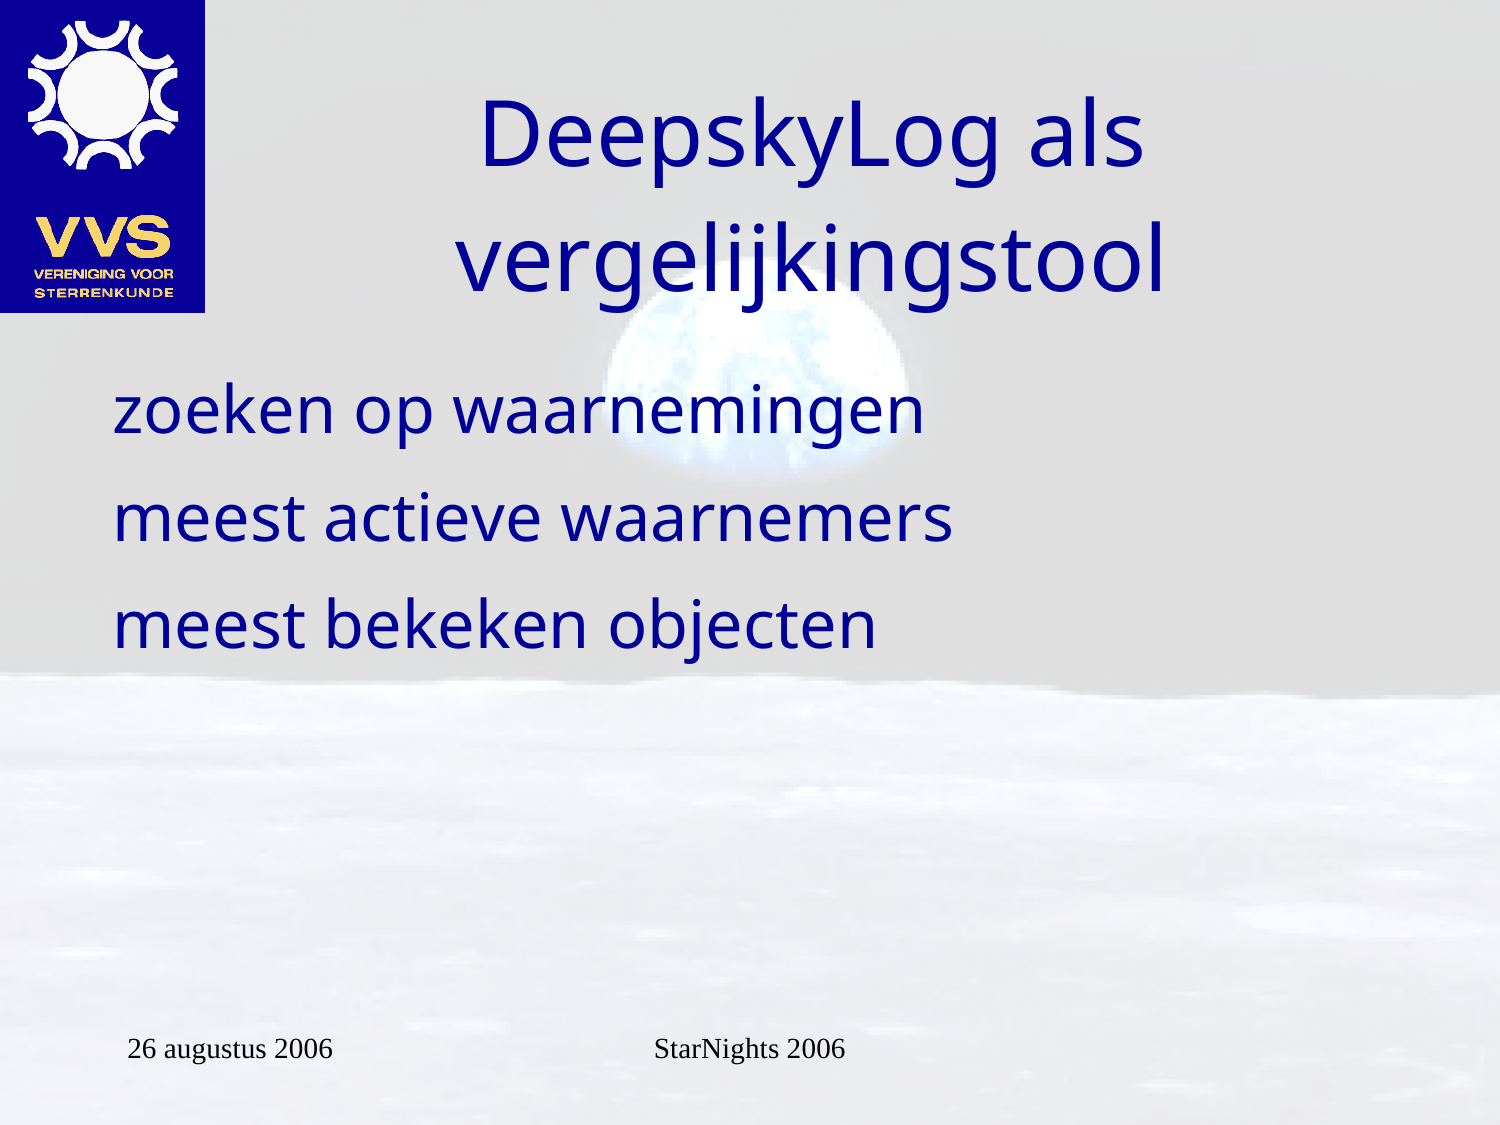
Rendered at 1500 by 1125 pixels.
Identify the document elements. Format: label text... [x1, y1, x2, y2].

list zoeken op waarnemingen meest actieve waarnemers meest bekeken objecten [112, 362, 1388, 1001]
picture [0, 0, 205, 313]
title DeepskyLog als vergelijkingstool [237, 76, 1388, 312]
